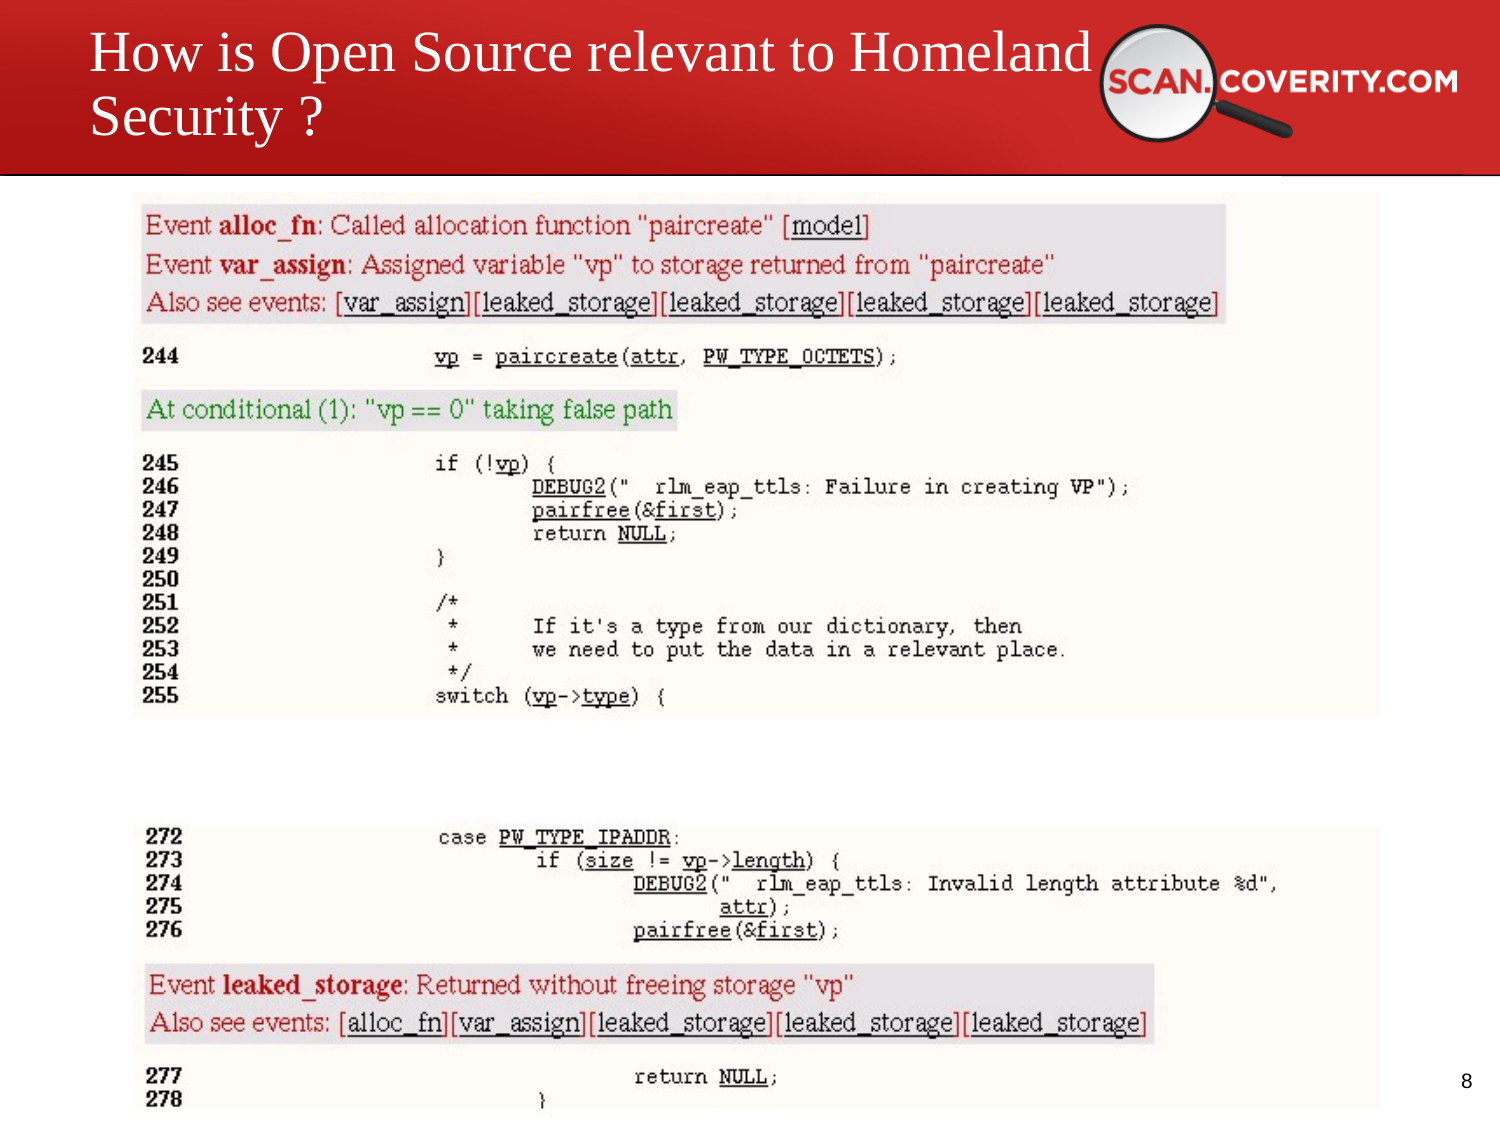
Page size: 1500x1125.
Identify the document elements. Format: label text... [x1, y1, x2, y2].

picture [133, 192, 1380, 1116]
picture [0, 0, 1500, 174]
title How is Open Source relevant to Homeland Security ? [75, 10, 1126, 157]
